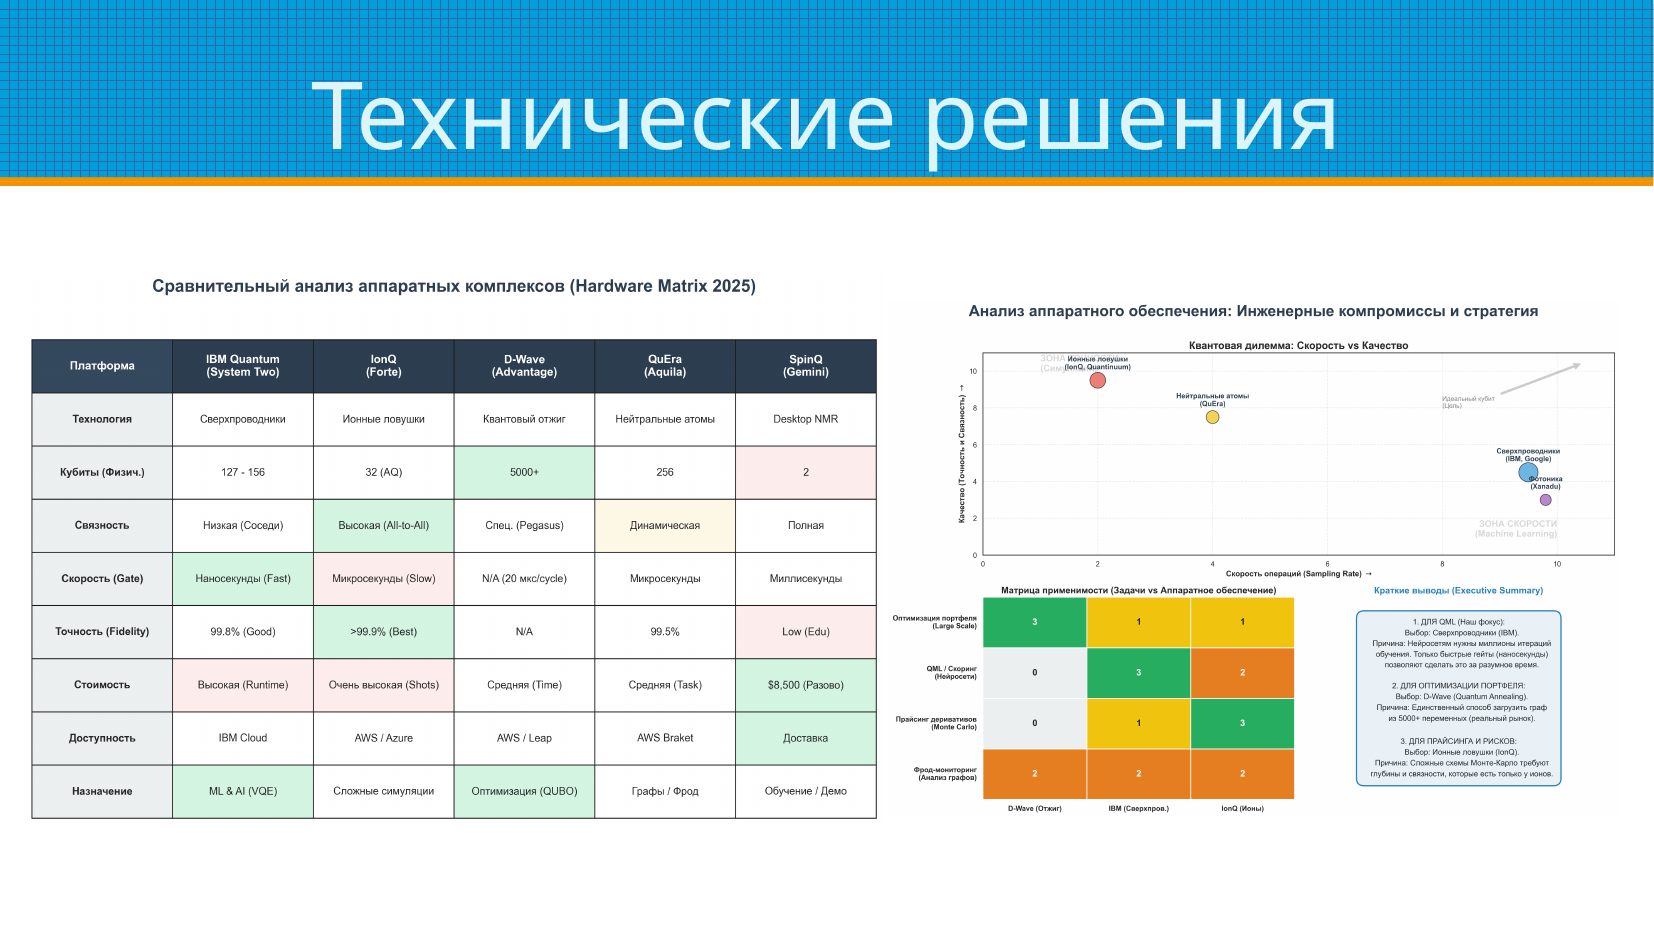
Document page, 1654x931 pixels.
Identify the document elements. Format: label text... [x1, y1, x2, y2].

picture [888, 300, 1619, 817]
title Технические решения [82, 14, 1571, 178]
picture [25, 272, 883, 825]
